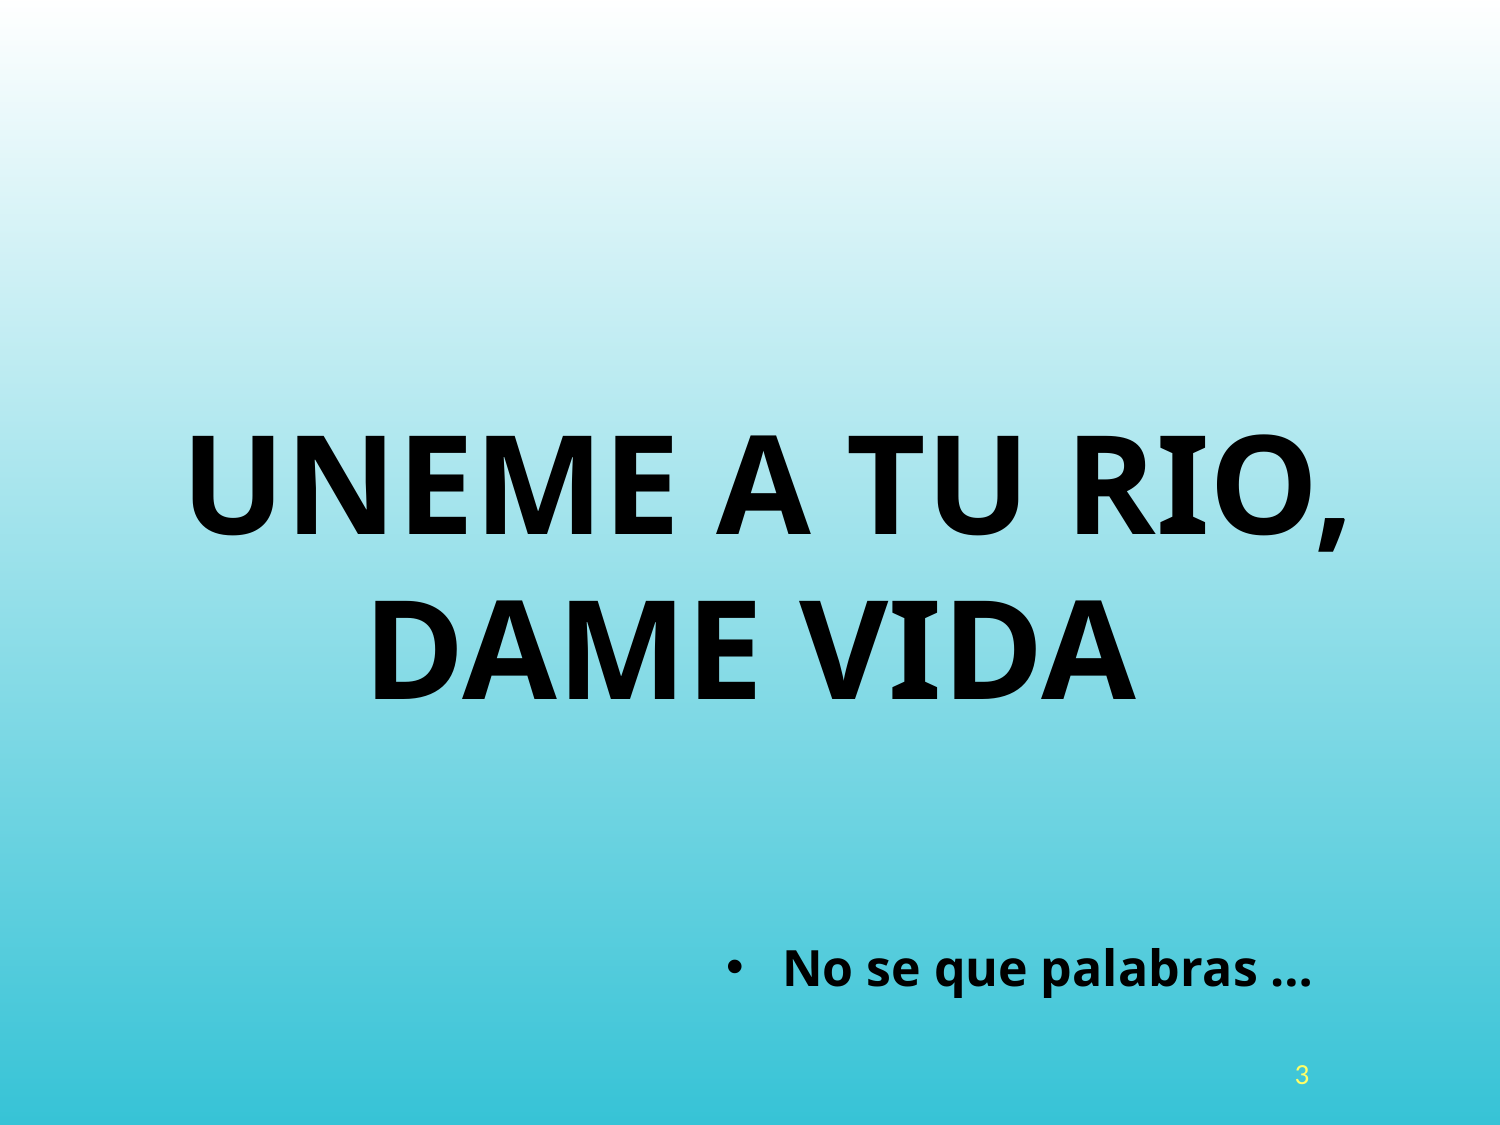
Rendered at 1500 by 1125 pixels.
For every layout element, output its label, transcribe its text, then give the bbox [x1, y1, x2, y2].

title UNEME A TU RIO, DAME VIDA [75, 468, 1426, 657]
text_box No se que palabras … [616, 928, 1329, 1012]
text_box <número> [974, 1042, 1325, 1103]
